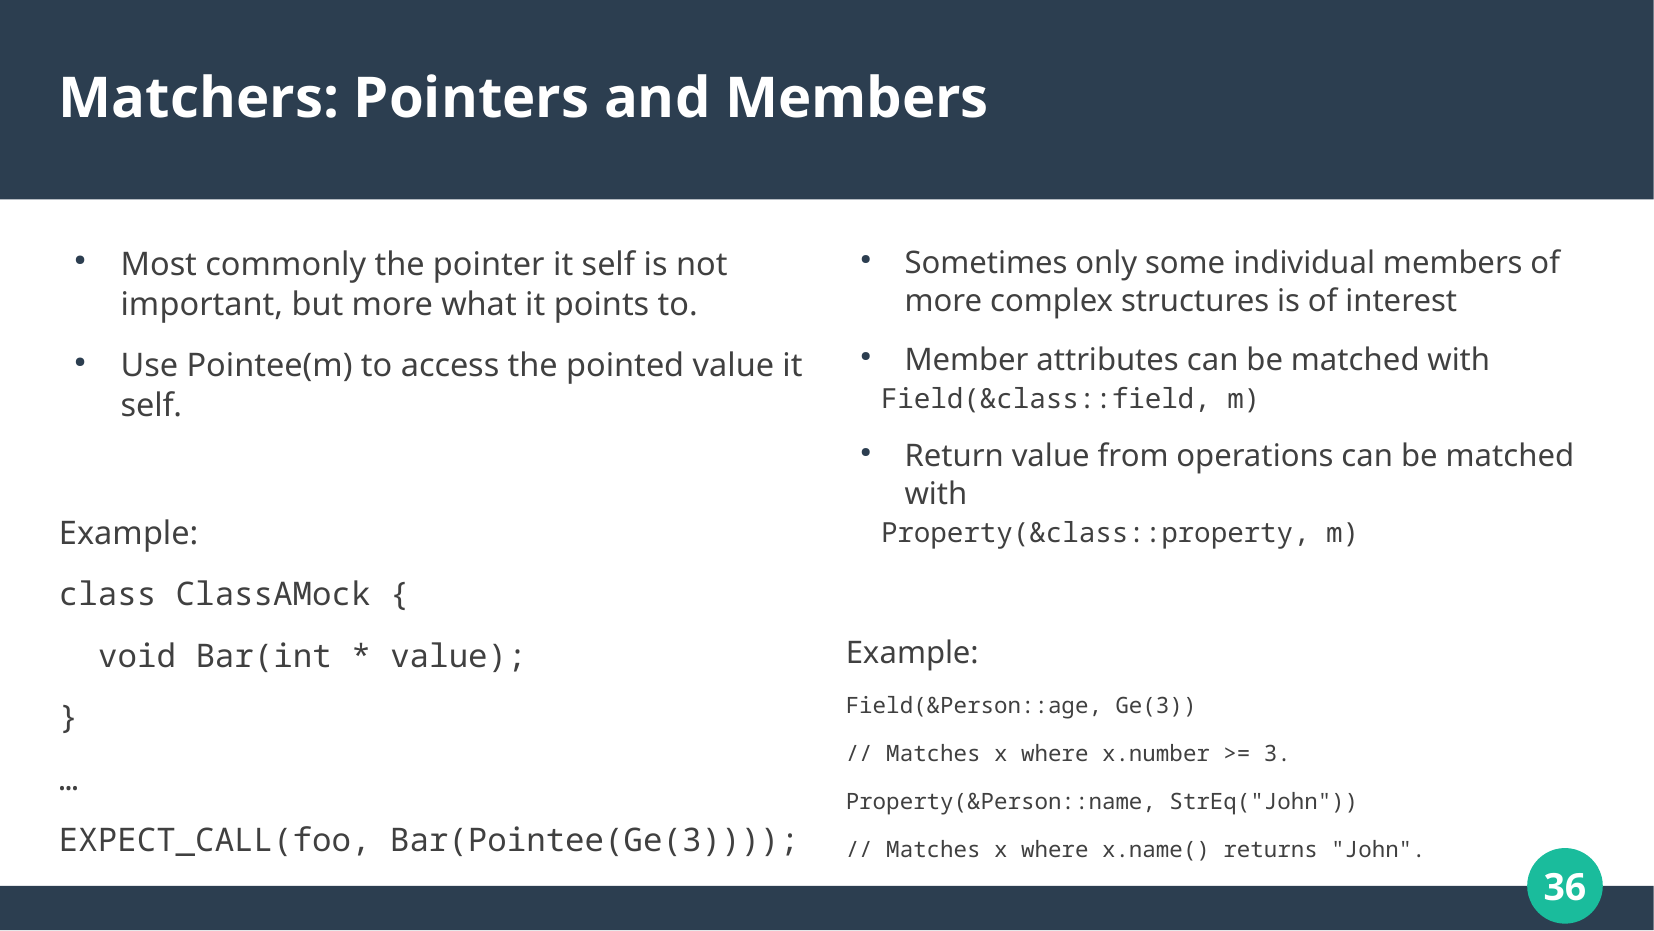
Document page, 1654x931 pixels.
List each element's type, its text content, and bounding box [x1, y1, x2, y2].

list Most commonly the pointer it self is not important, but more what it points to. Use Pointee(m) to access the pointed value it self. Example: class ClassAMock { void Bar(int * value); } … EXPECT_CALL(foo, Bar(Pointee(Ge(3)))); [59, 243, 809, 864]
list Sometimes only some individual members of more complex structures is of interest Member attributes can be matched with Field(&class::field, m) Return value from operations can be matched with Property(&class::property, m) Example: Field(&Person::age, Ge(3)) // Matches x where x.number >= 3. Property(&Person::name, StrEq("John")) // Matches x where x.name() returns "John". [845, 243, 1596, 864]
title Matchers: Pointers and Members [59, 37, 1595, 155]
